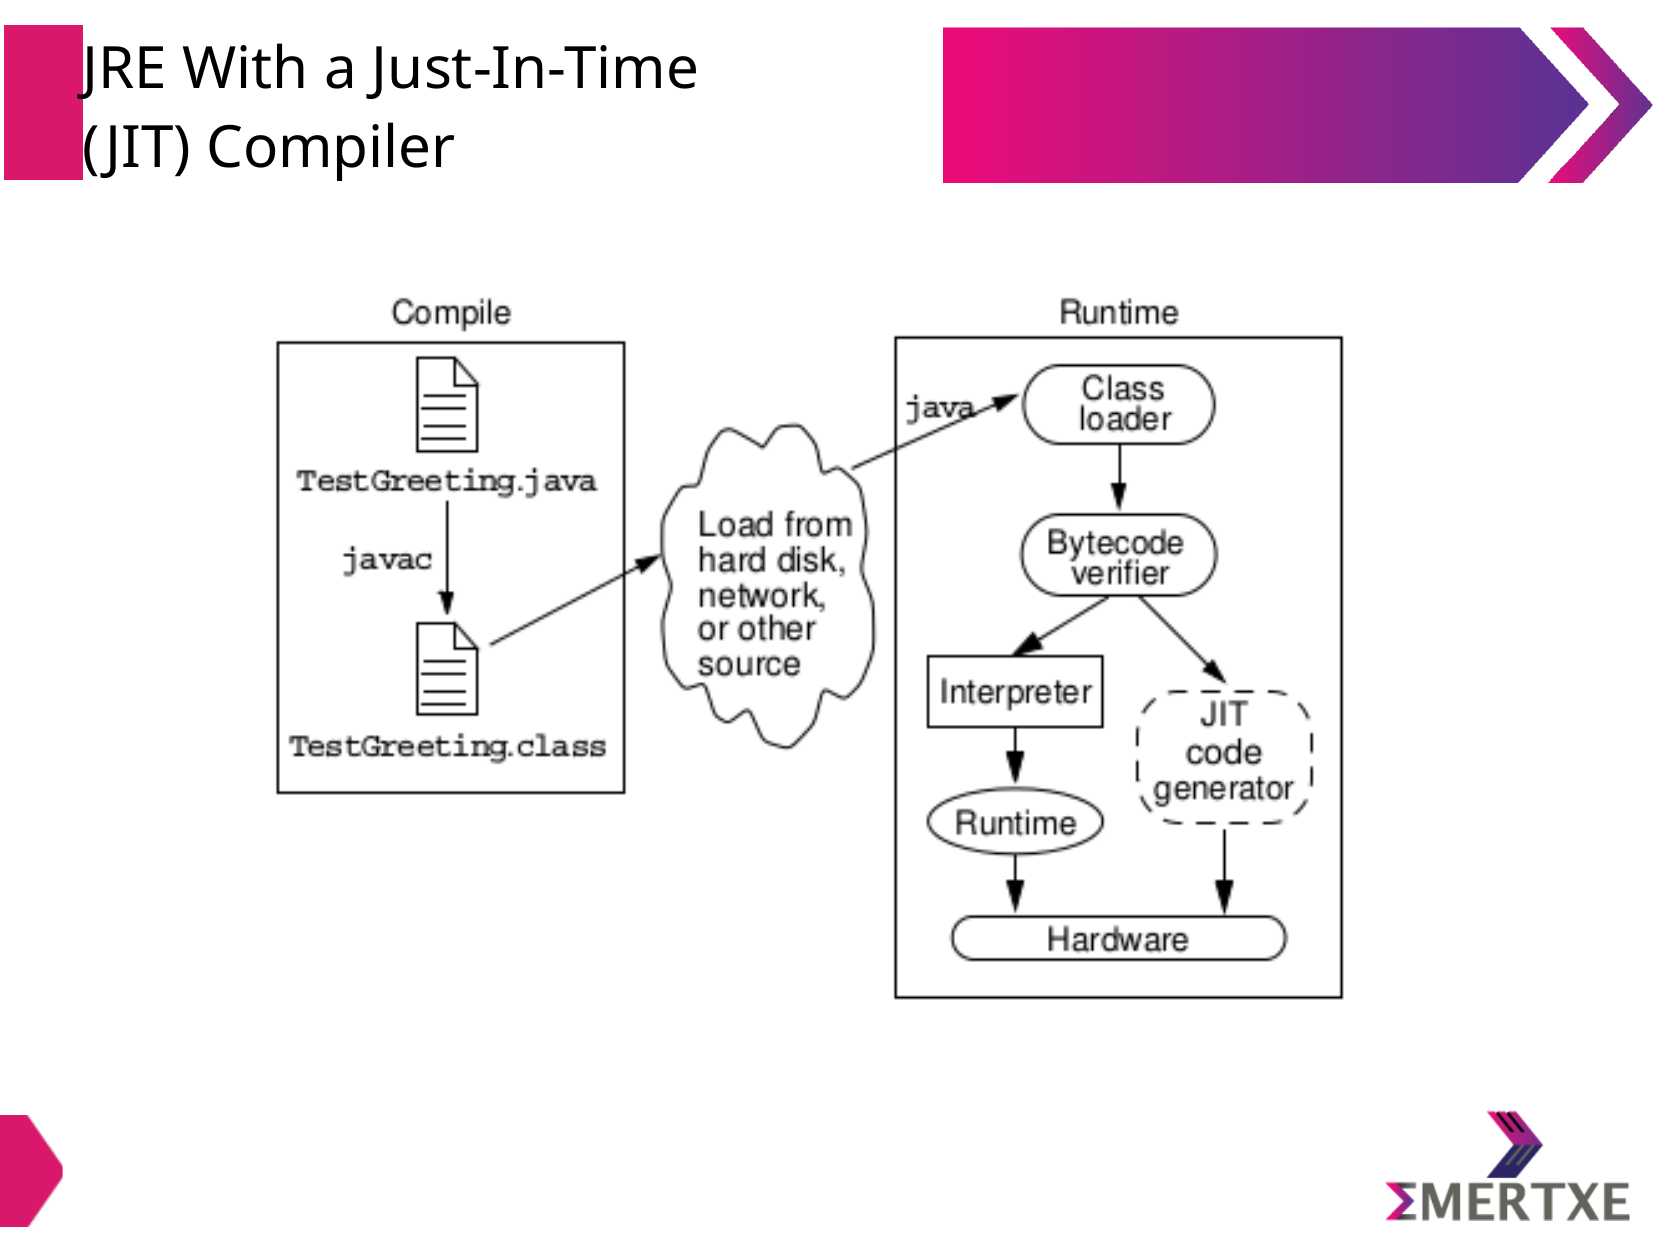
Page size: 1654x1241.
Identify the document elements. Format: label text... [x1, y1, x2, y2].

picture [240, 284, 1366, 1036]
picture [1385, 1107, 1631, 1221]
picture [1571, 27, 1653, 183]
title JRE With a Just-In-Time (JIT) Compiler [82, 2, 1571, 210]
